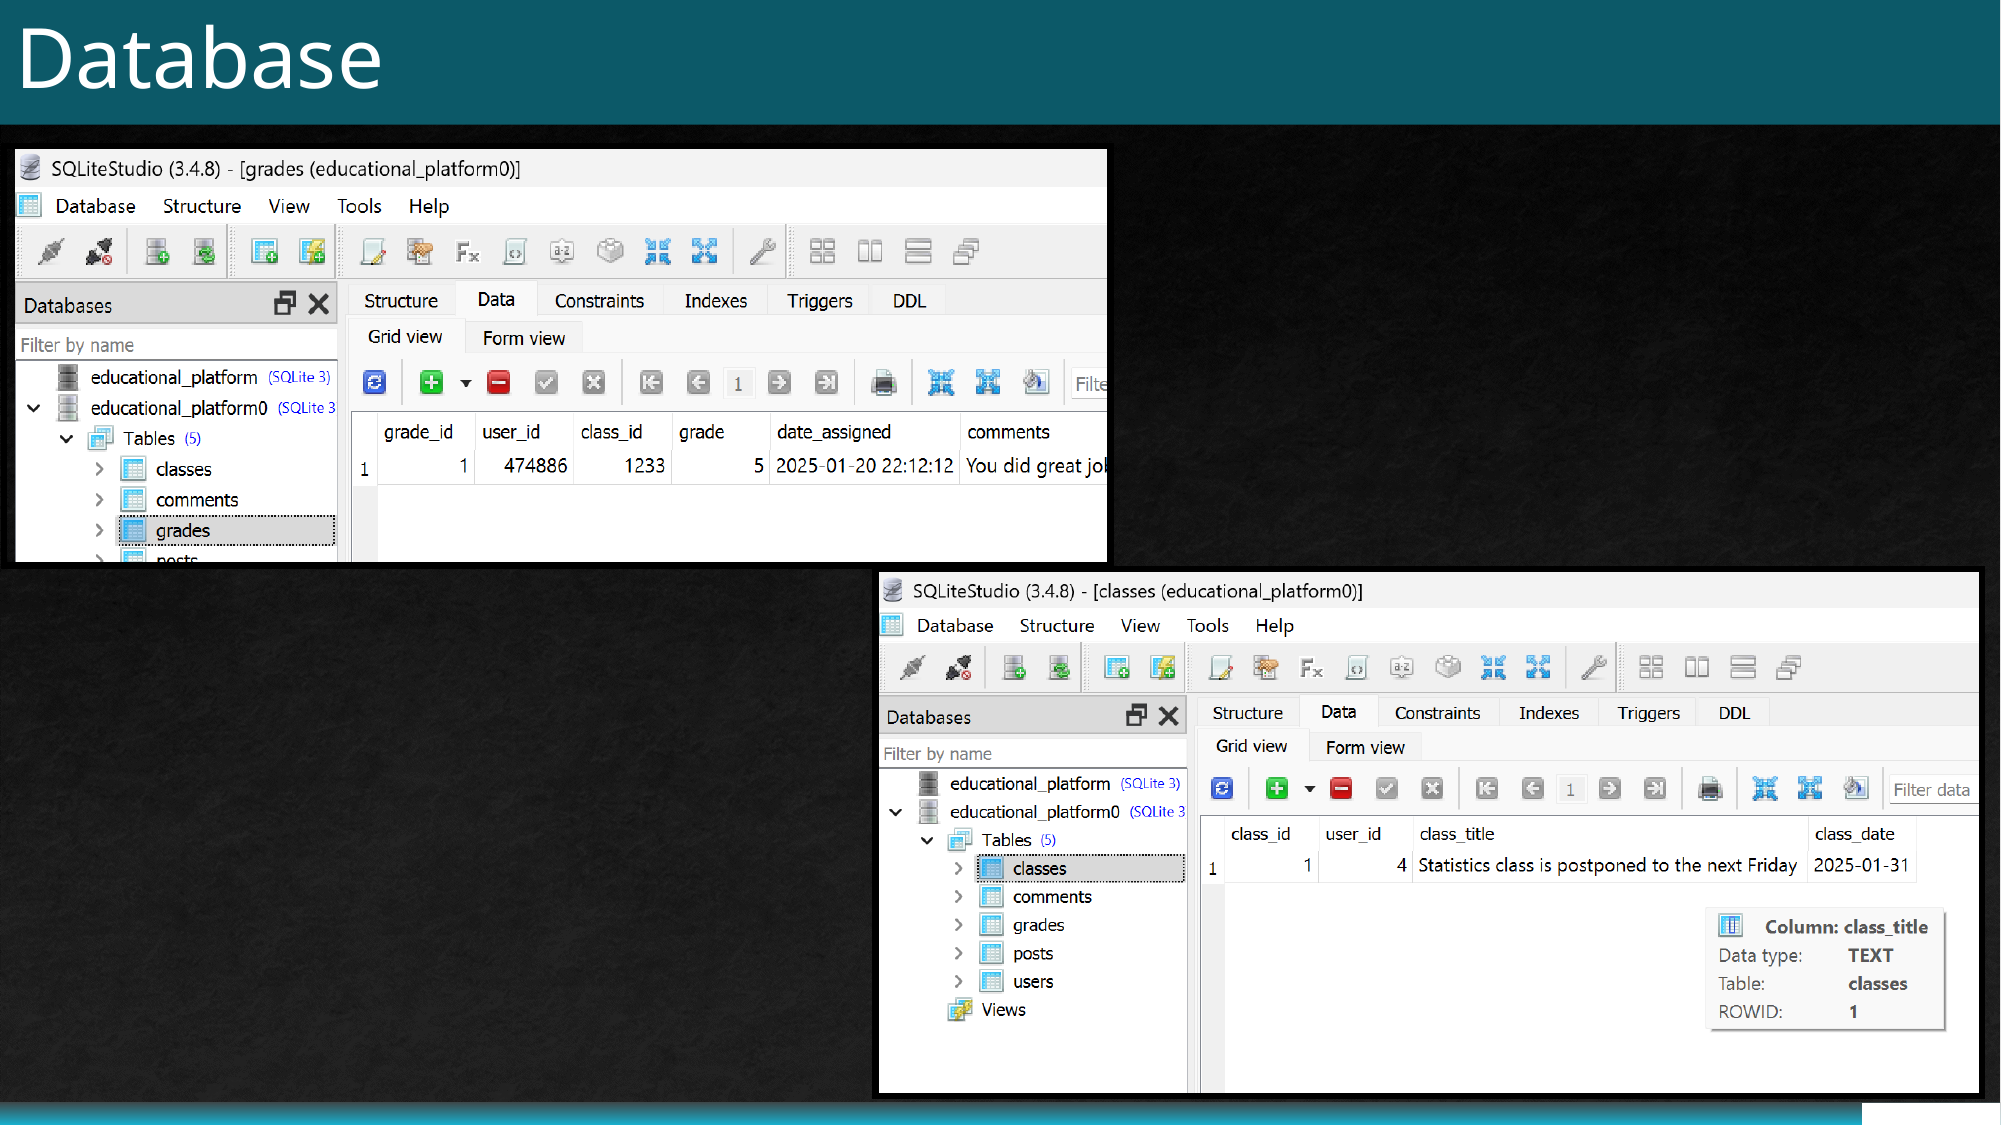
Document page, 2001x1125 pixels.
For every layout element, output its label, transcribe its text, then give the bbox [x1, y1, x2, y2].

title Database [0, 0, 2000, 125]
picture [878, 572, 1979, 1093]
picture [6, 148, 1108, 563]
